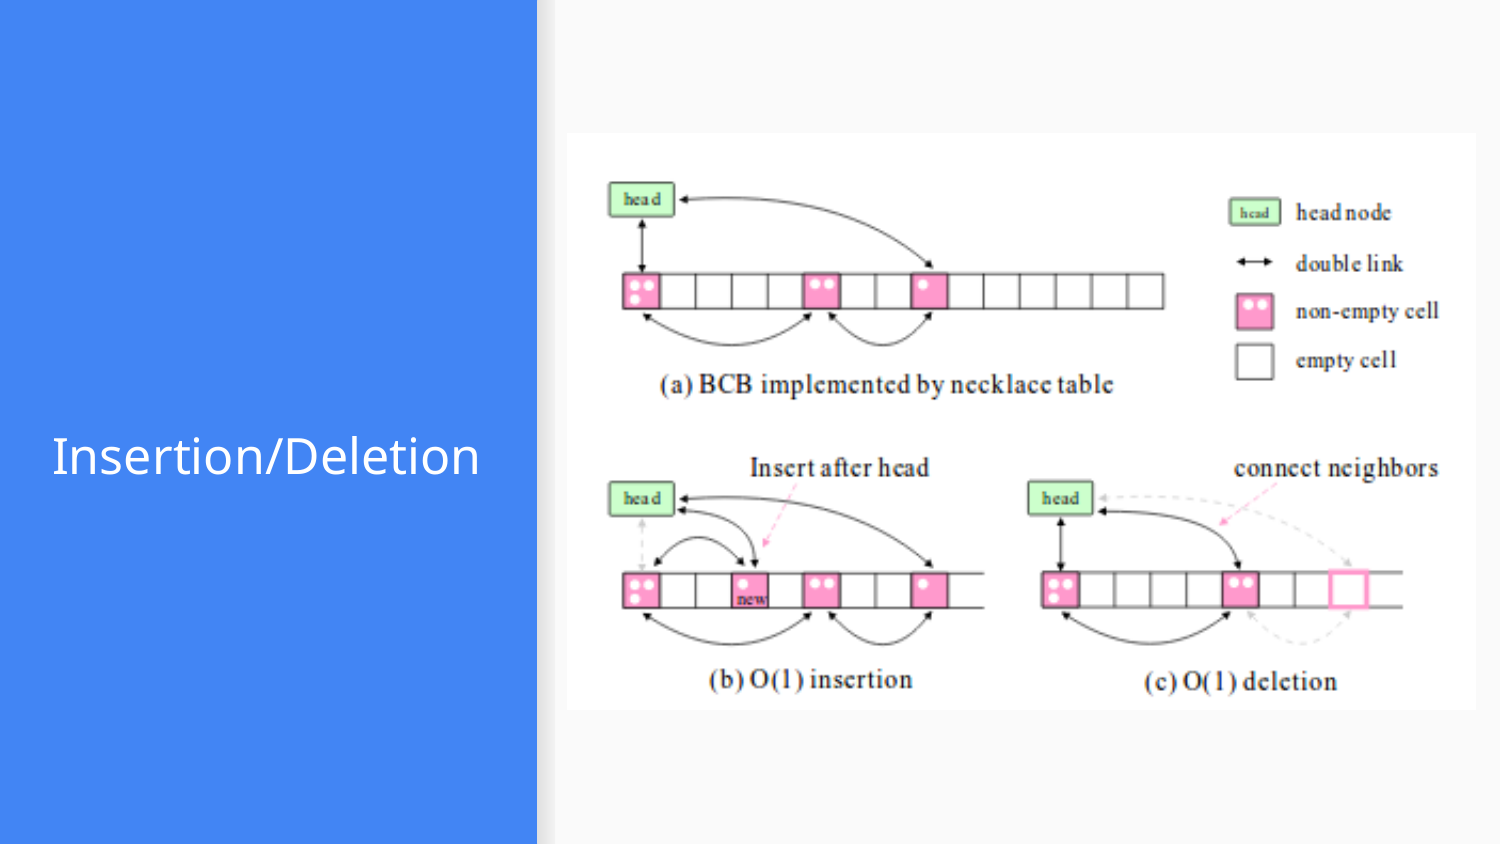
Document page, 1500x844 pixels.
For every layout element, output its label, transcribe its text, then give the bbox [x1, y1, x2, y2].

picture [567, 133, 1476, 710]
title Insertion/Deletion [37, 343, 498, 501]
